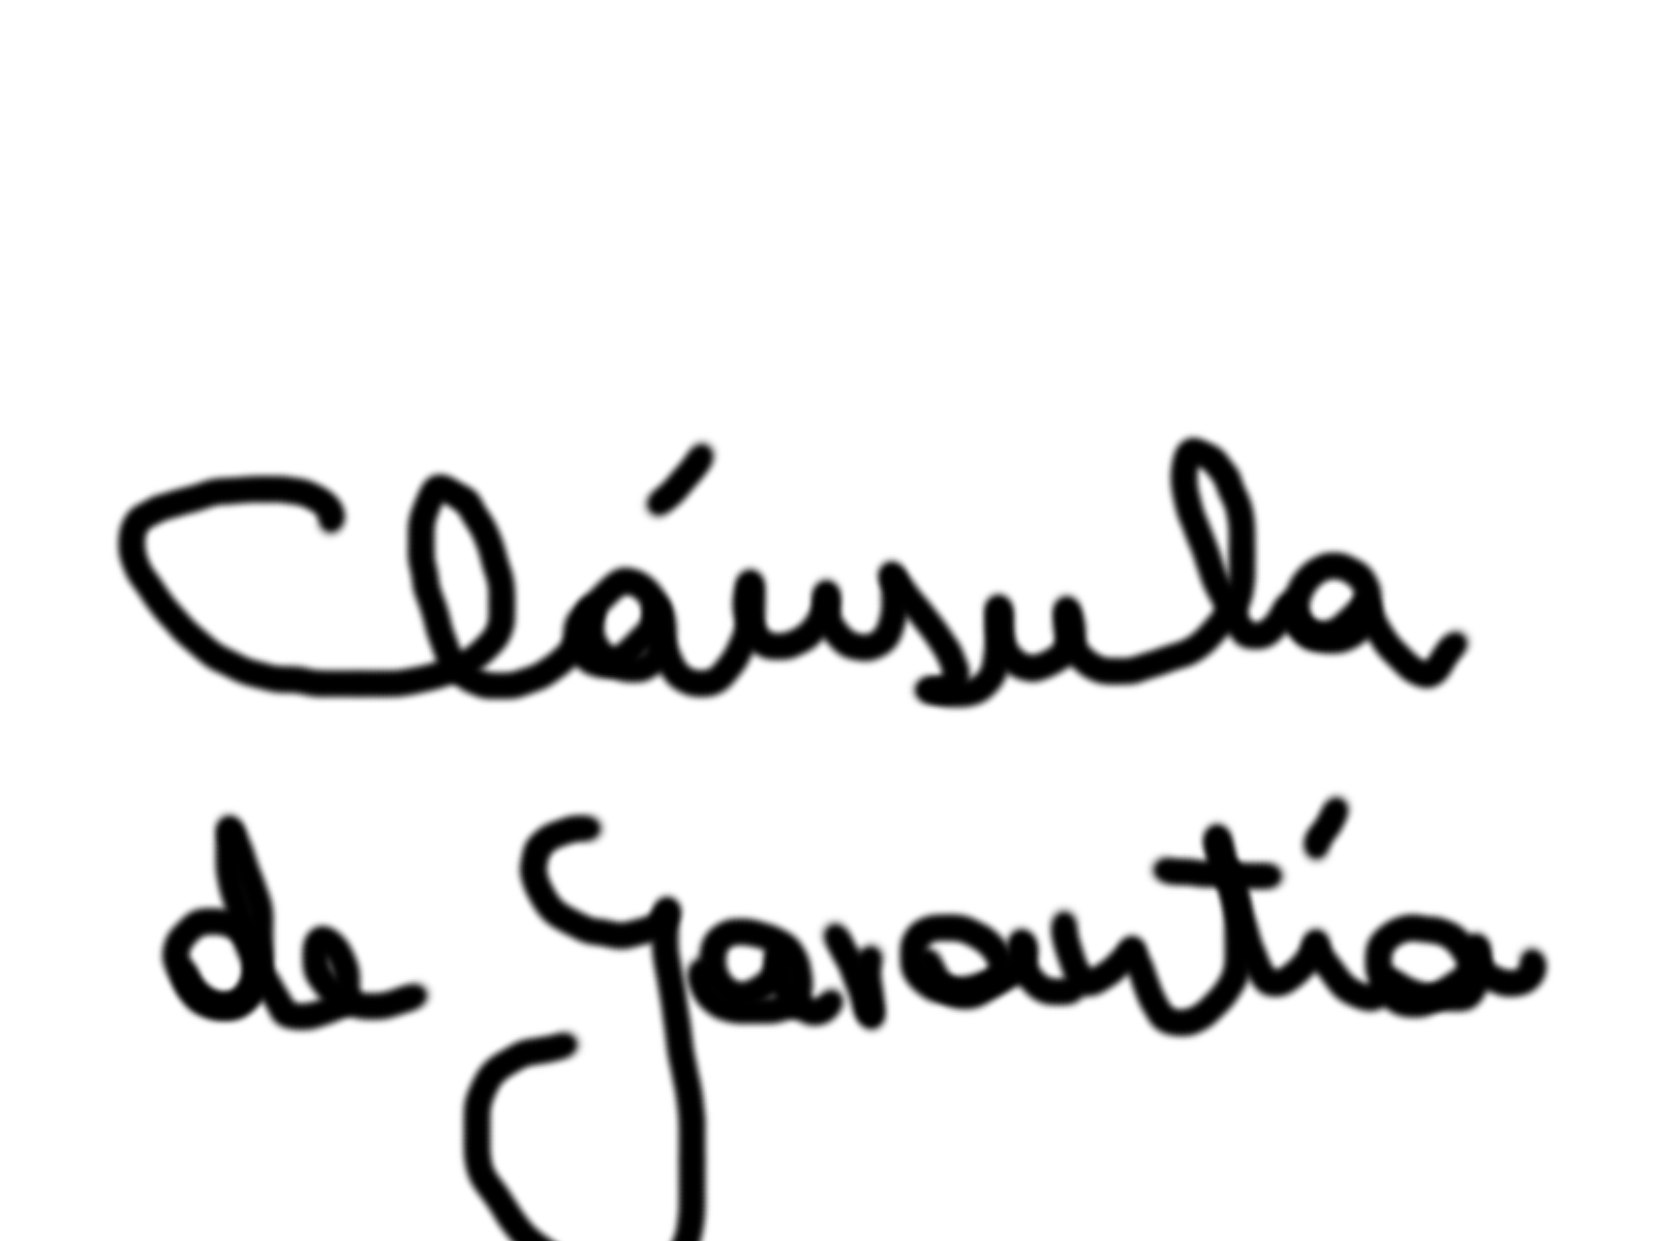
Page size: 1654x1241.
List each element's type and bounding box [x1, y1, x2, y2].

picture [0, 283, 1654, 1241]
